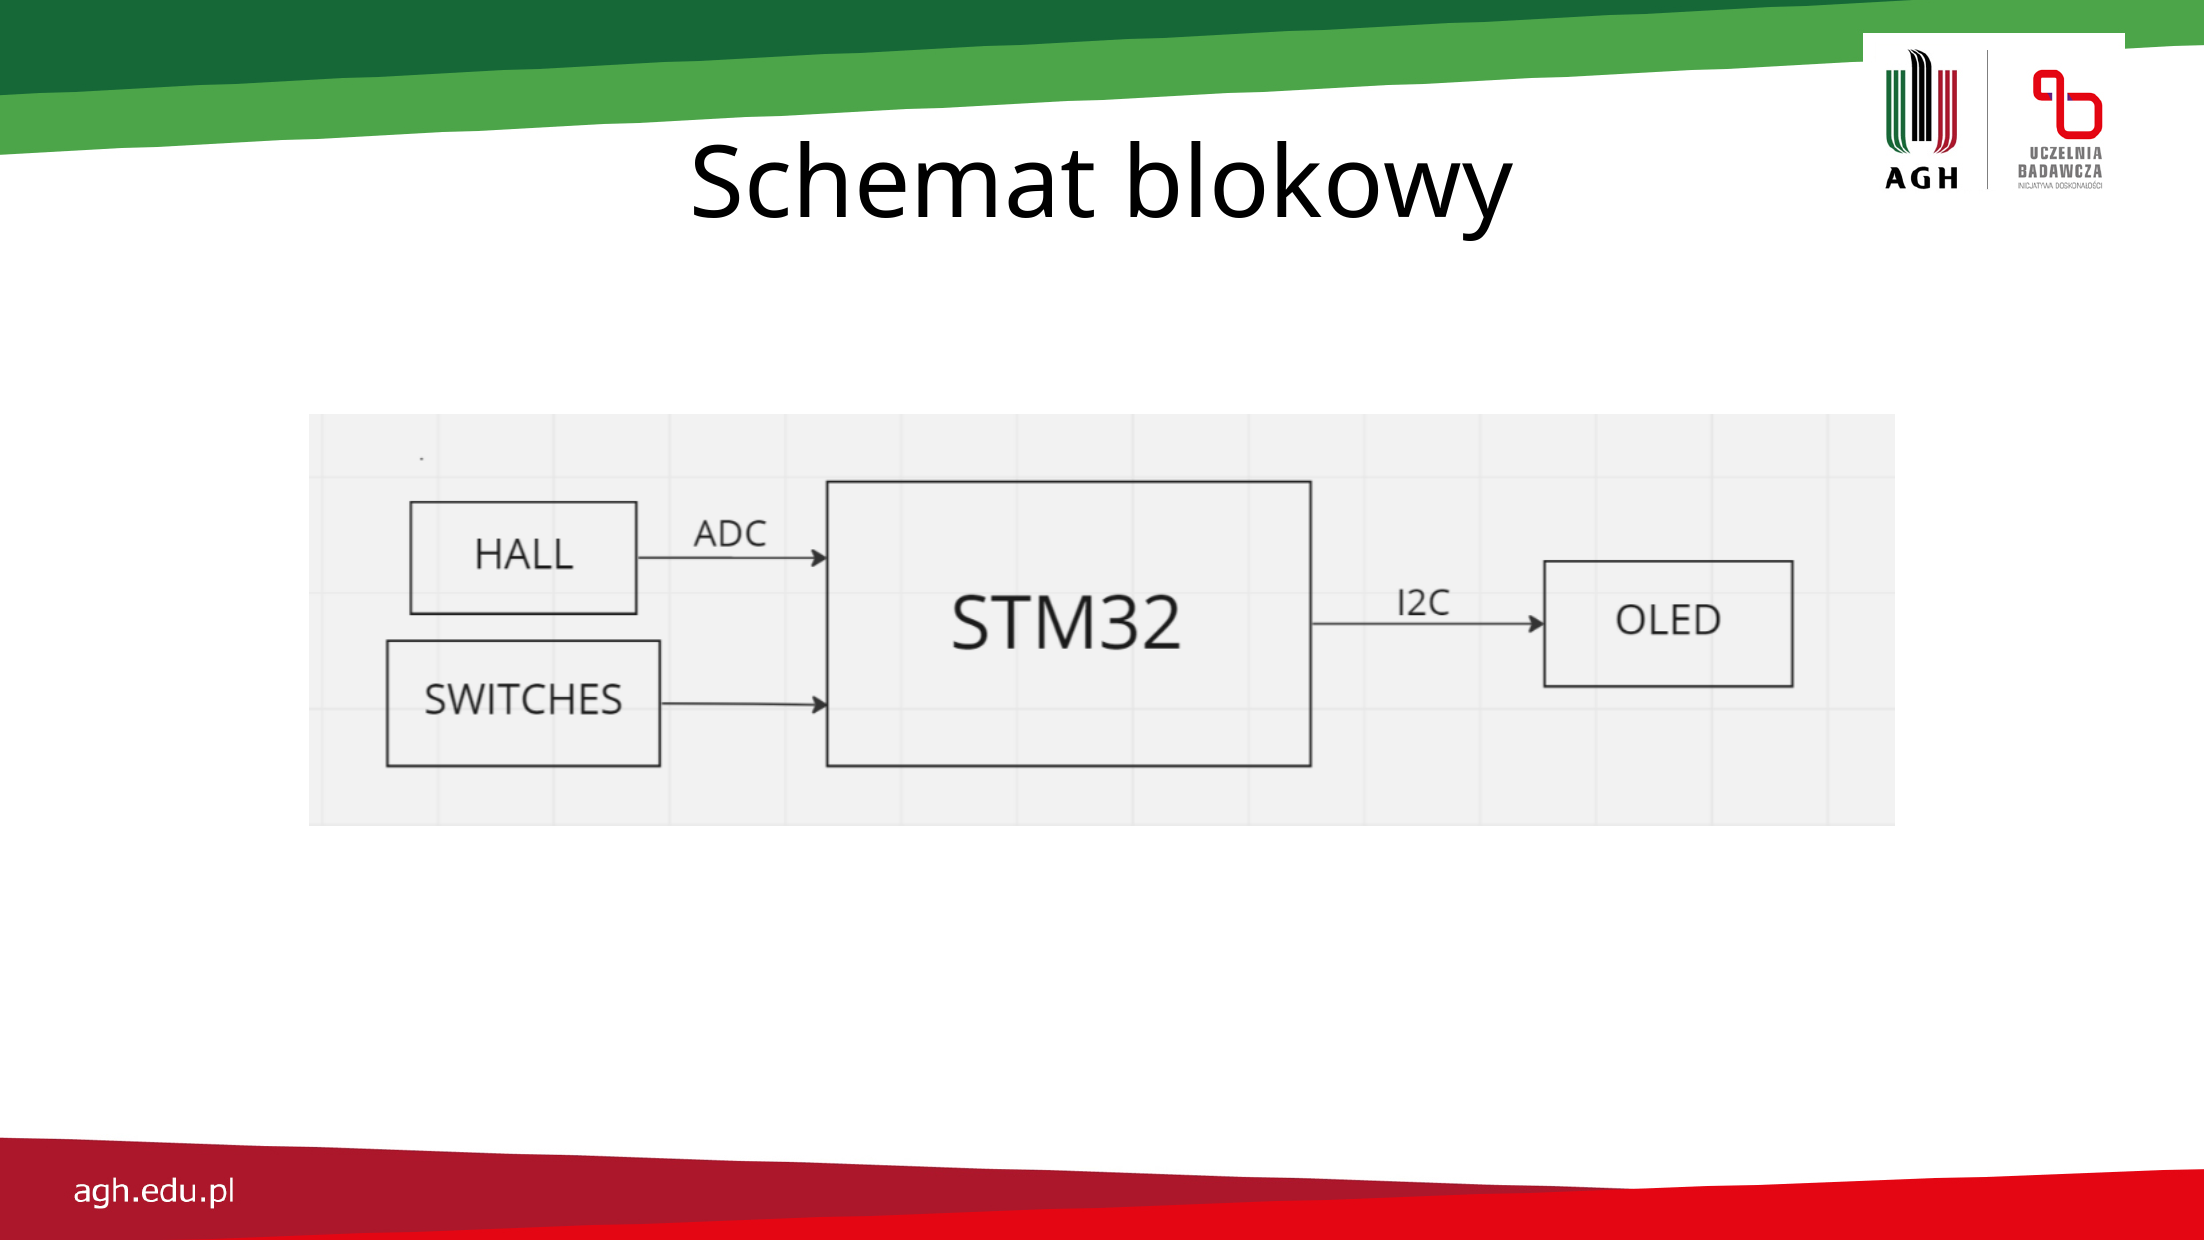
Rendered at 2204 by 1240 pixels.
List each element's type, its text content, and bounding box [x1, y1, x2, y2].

picture [0, 0, 2204, 1240]
title Schemat blokowy [151, 65, 2053, 306]
